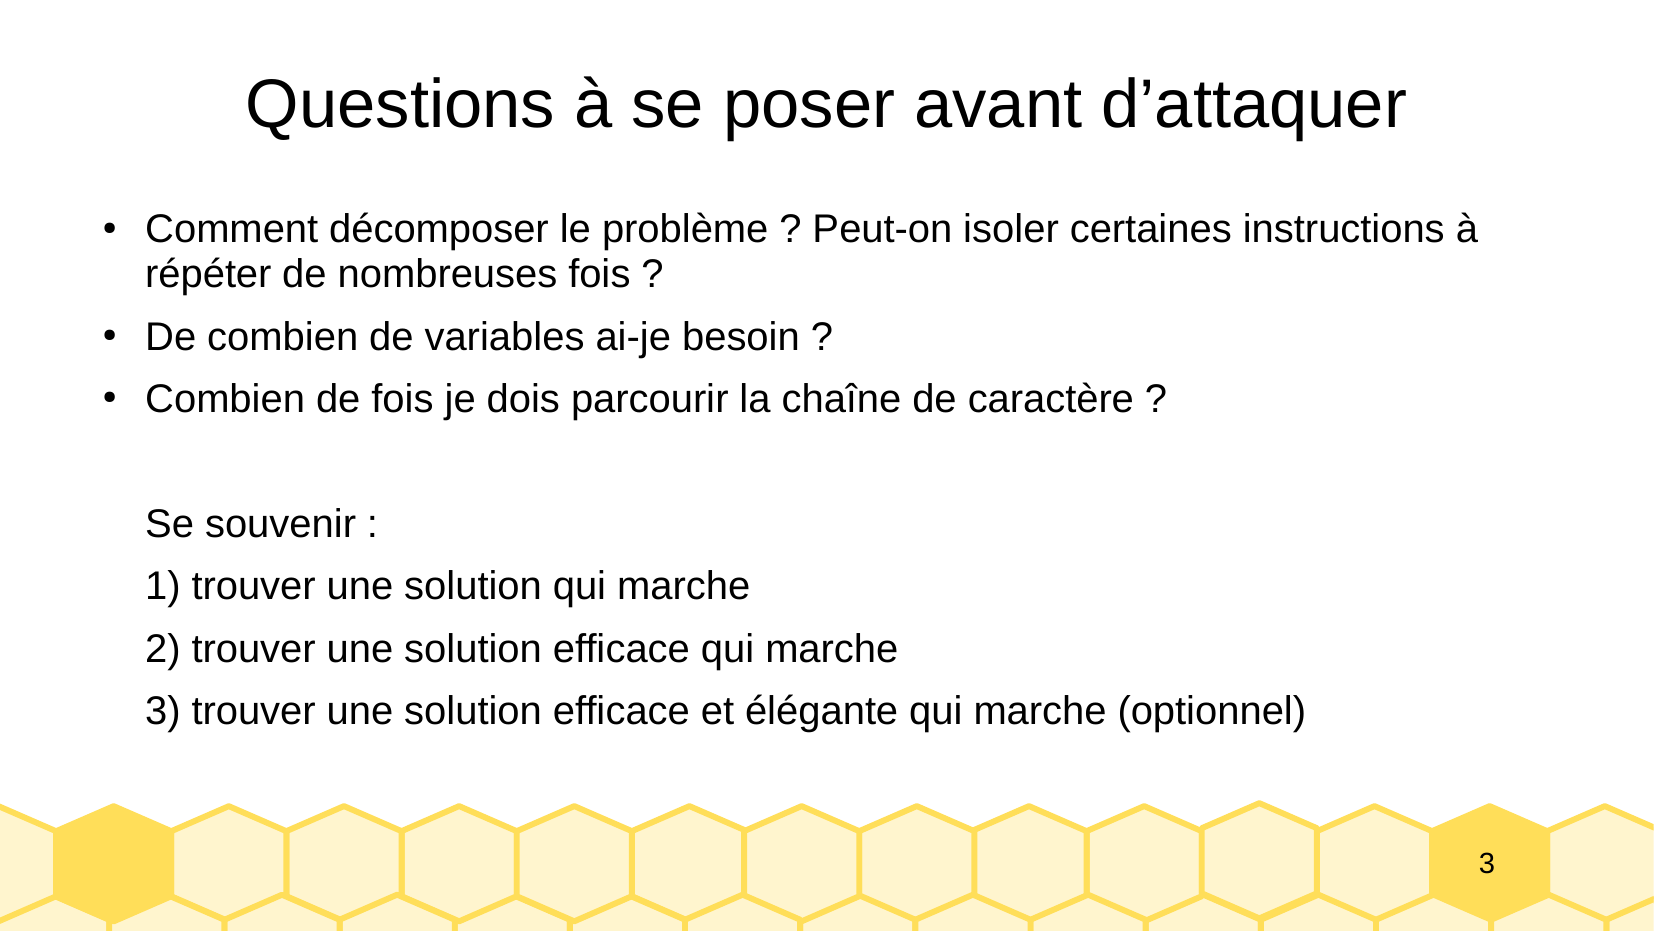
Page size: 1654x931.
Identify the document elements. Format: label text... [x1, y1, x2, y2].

title Questions à se poser avant d’attaquer [88, 29, 1565, 178]
list Comment décomposer le problème ? Peut-on isoler certaines instructions à répéter de nombreuses fois ? De combien de variables ai-je besoin ? Combien de fois je dois parcourir la chaîne de caractère ? Se souvenir : 1) trouver une solution qui marche 2) trouver une solution efficace qui marche 3) trouver une solution efficace et élégante qui marche (optionnel) [88, 206, 1565, 739]
